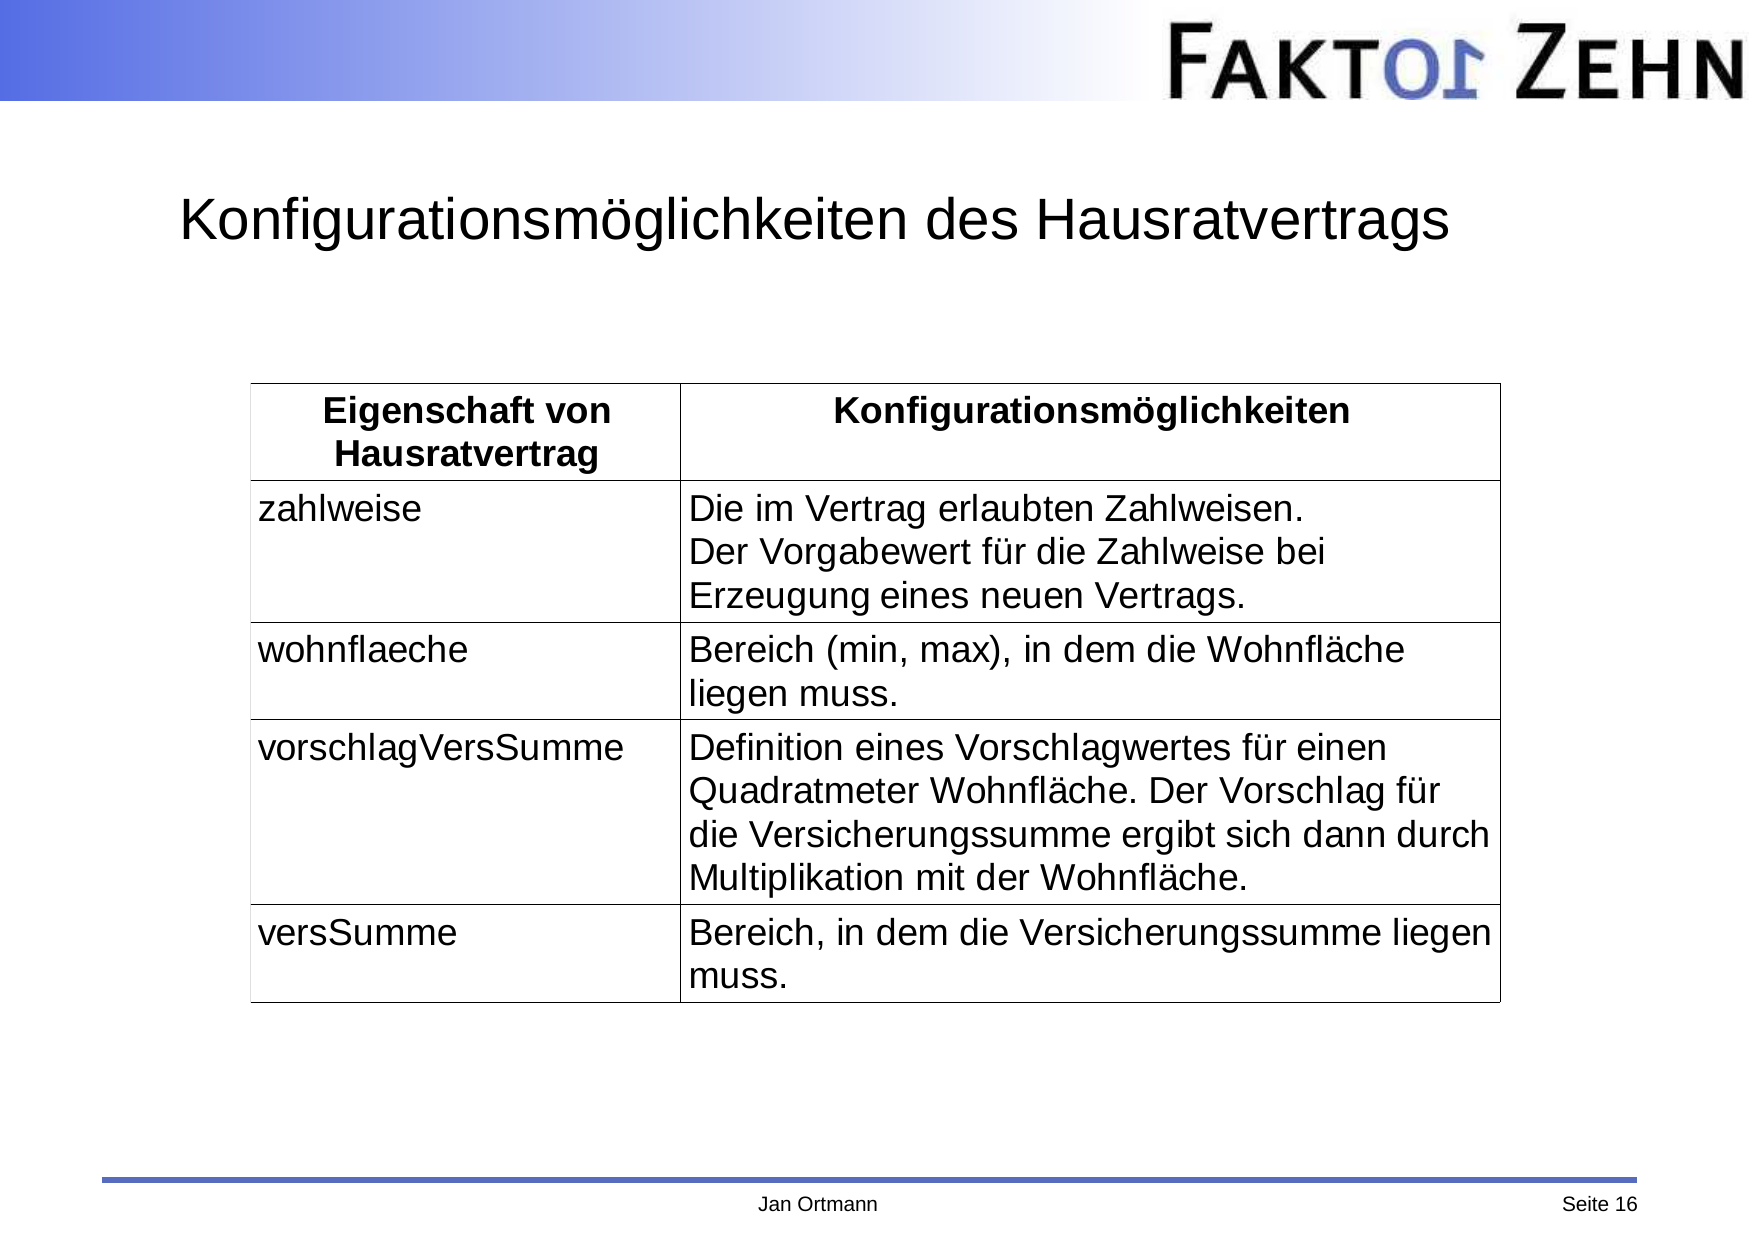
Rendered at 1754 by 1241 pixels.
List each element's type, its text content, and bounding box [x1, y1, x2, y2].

chart [250, 382, 1501, 1078]
picture [1162, 7, 1752, 100]
title Konfigurationsmöglichkeiten des Hausratvertrags [179, 142, 1576, 296]
